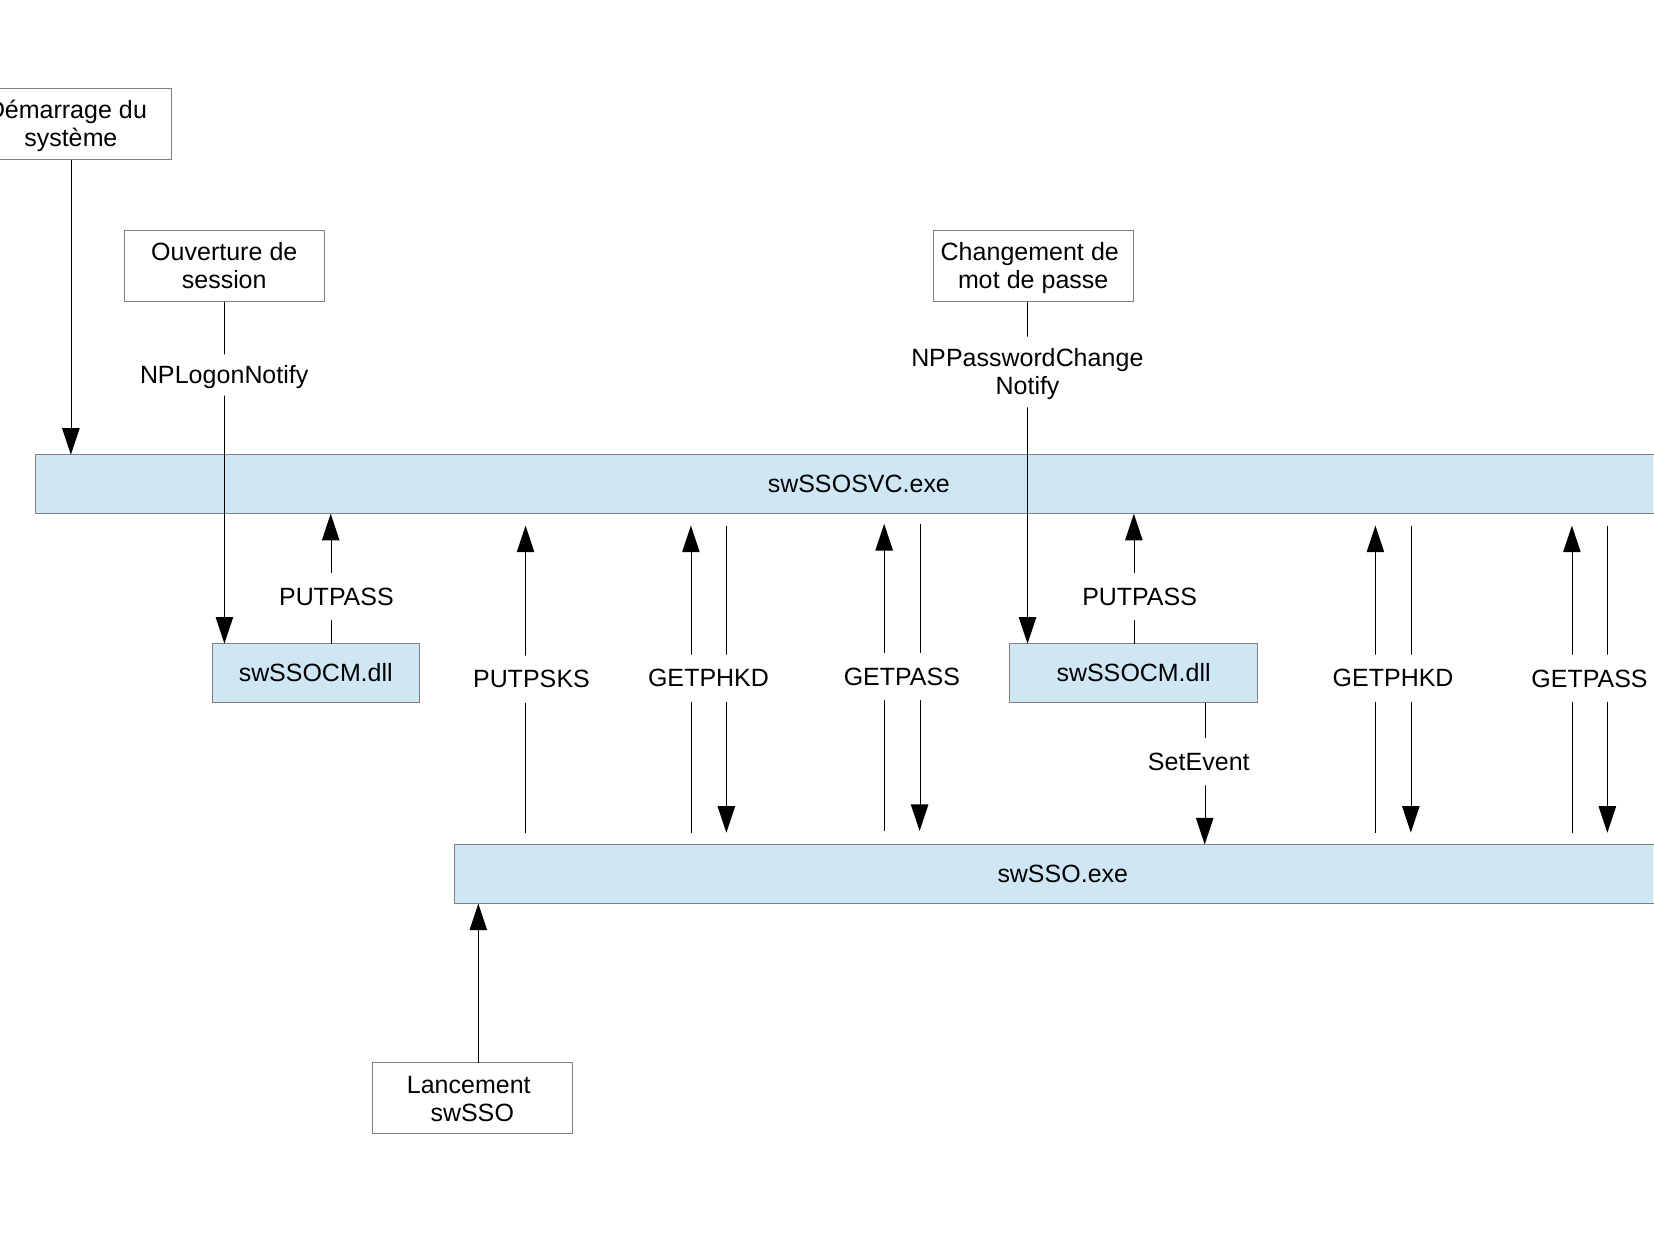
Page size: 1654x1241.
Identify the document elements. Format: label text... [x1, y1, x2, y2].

text_box Démarrage du système [0, 88, 172, 160]
text_box PUTPASS [1039, 572, 1241, 621]
text_box NPLogonNotify [124, 354, 325, 396]
text_box GETPHKD [1292, 654, 1489, 702]
text_box GETPHKD [608, 654, 810, 702]
text_box NPPasswordChange Notify [927, 336, 1128, 408]
text_box swSSOSVC.exe [35, 454, 224, 514]
text_box Changement de mot de passe [933, 230, 1134, 302]
text_box GETPASS [1489, 654, 1654, 702]
text_box swSSOCM.dll [1009, 643, 1258, 703]
text_box swSSOSVC.exe [1028, 454, 1654, 514]
text_box SetEvent [1098, 738, 1300, 786]
text_box GETPASS [801, 652, 1003, 701]
text_box Lancement swSSO [372, 1062, 573, 1134]
text_box swSSO.exe [454, 844, 1654, 904]
text_box PUTPSKS [431, 655, 632, 703]
text_box swSSOSVC.exe [225, 454, 1027, 514]
text_box PUTPASS [236, 572, 438, 621]
text_box swSSOCM.dll [212, 643, 420, 703]
text_box Ouverture de session [124, 230, 325, 302]
